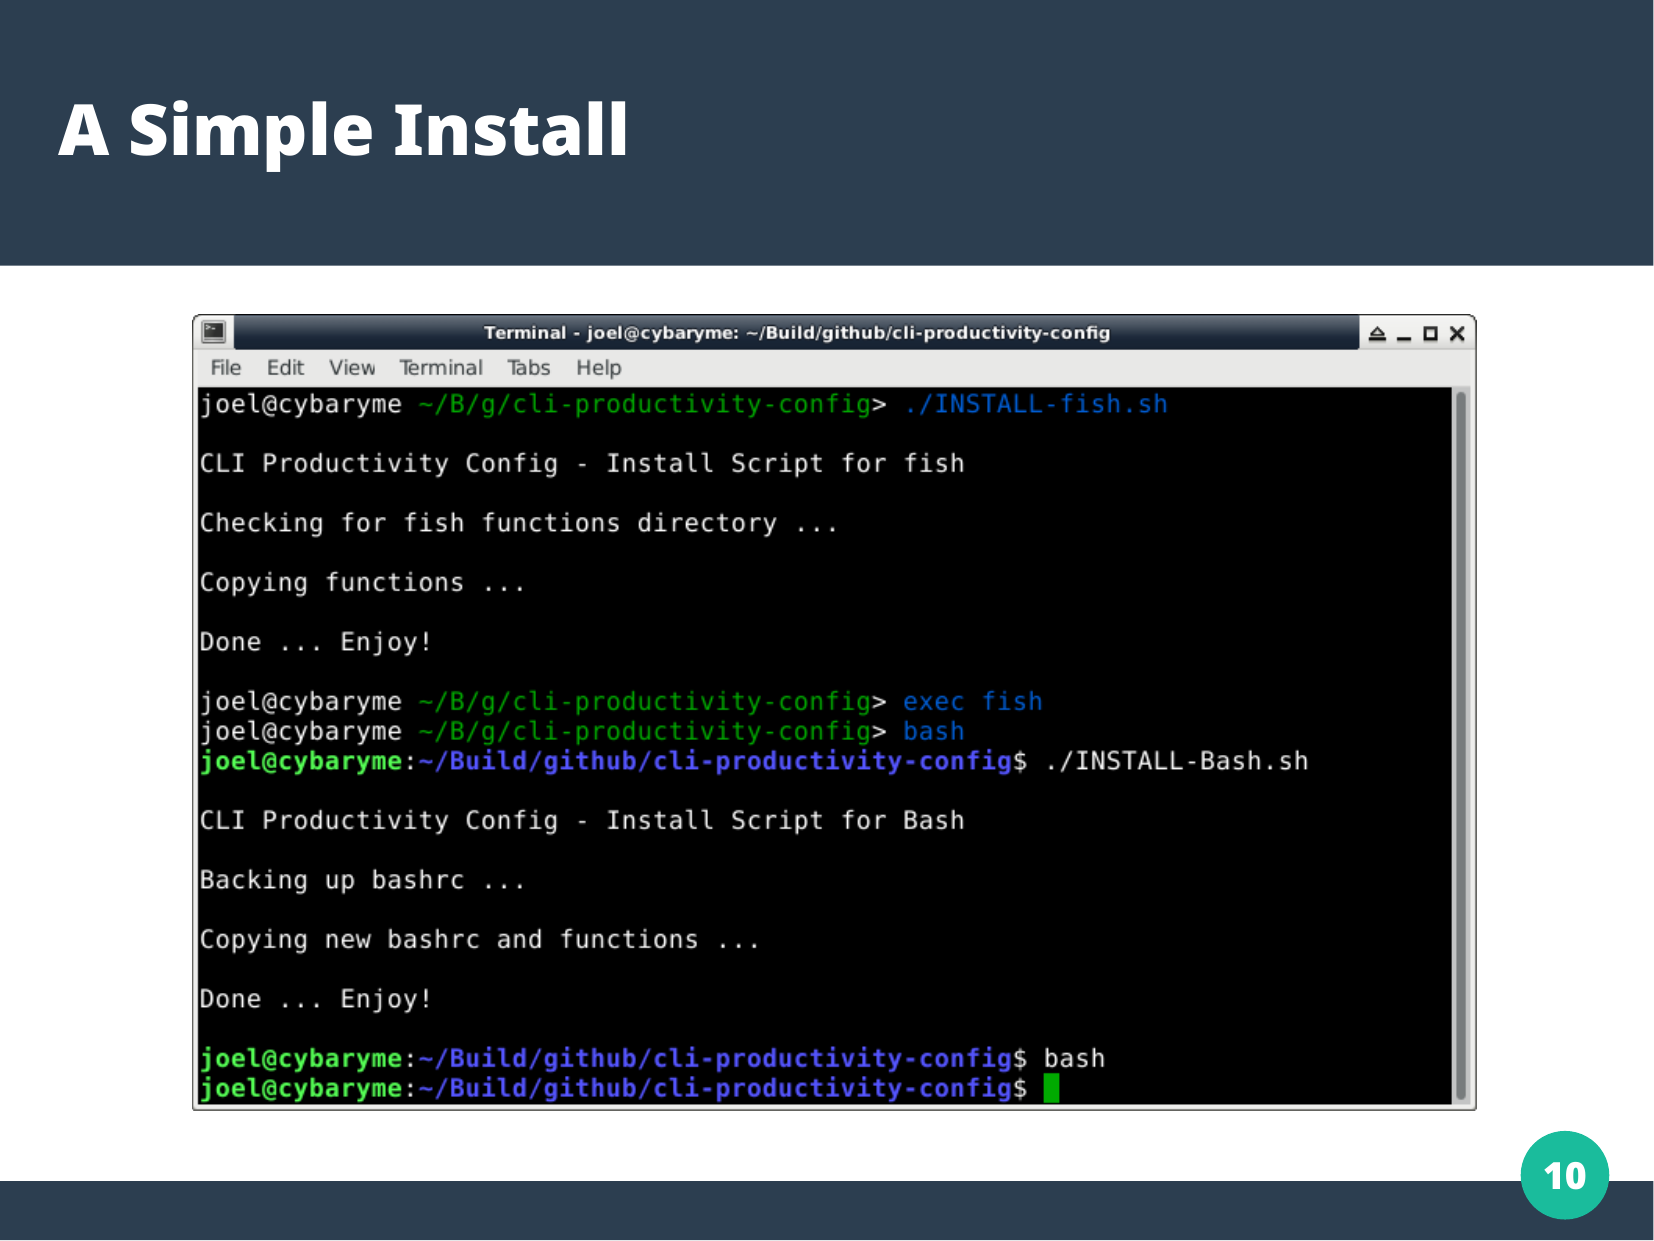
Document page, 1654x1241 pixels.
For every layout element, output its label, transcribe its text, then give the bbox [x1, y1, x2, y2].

title A Simple Install [59, 49, 1595, 207]
picture [192, 314, 1477, 1111]
